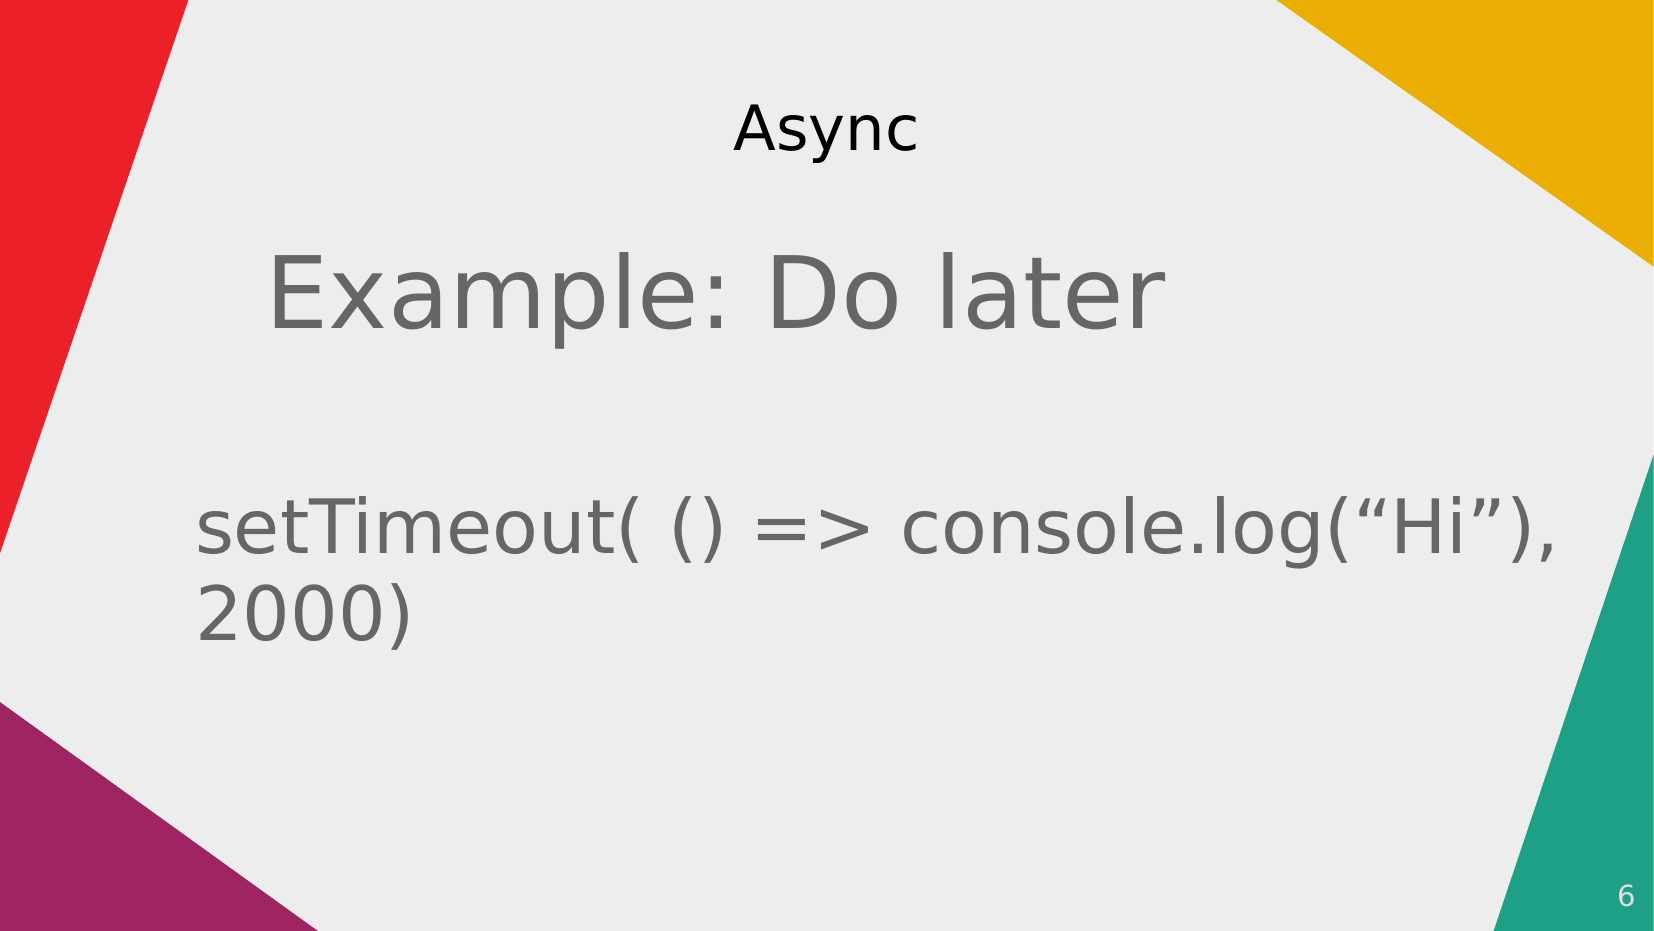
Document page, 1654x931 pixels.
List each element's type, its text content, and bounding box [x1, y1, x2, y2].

title Async [114, 54, 1539, 203]
list Example: Do later setTimeout( () => console.log(“Hi”), 2000) [195, 236, 1606, 785]
